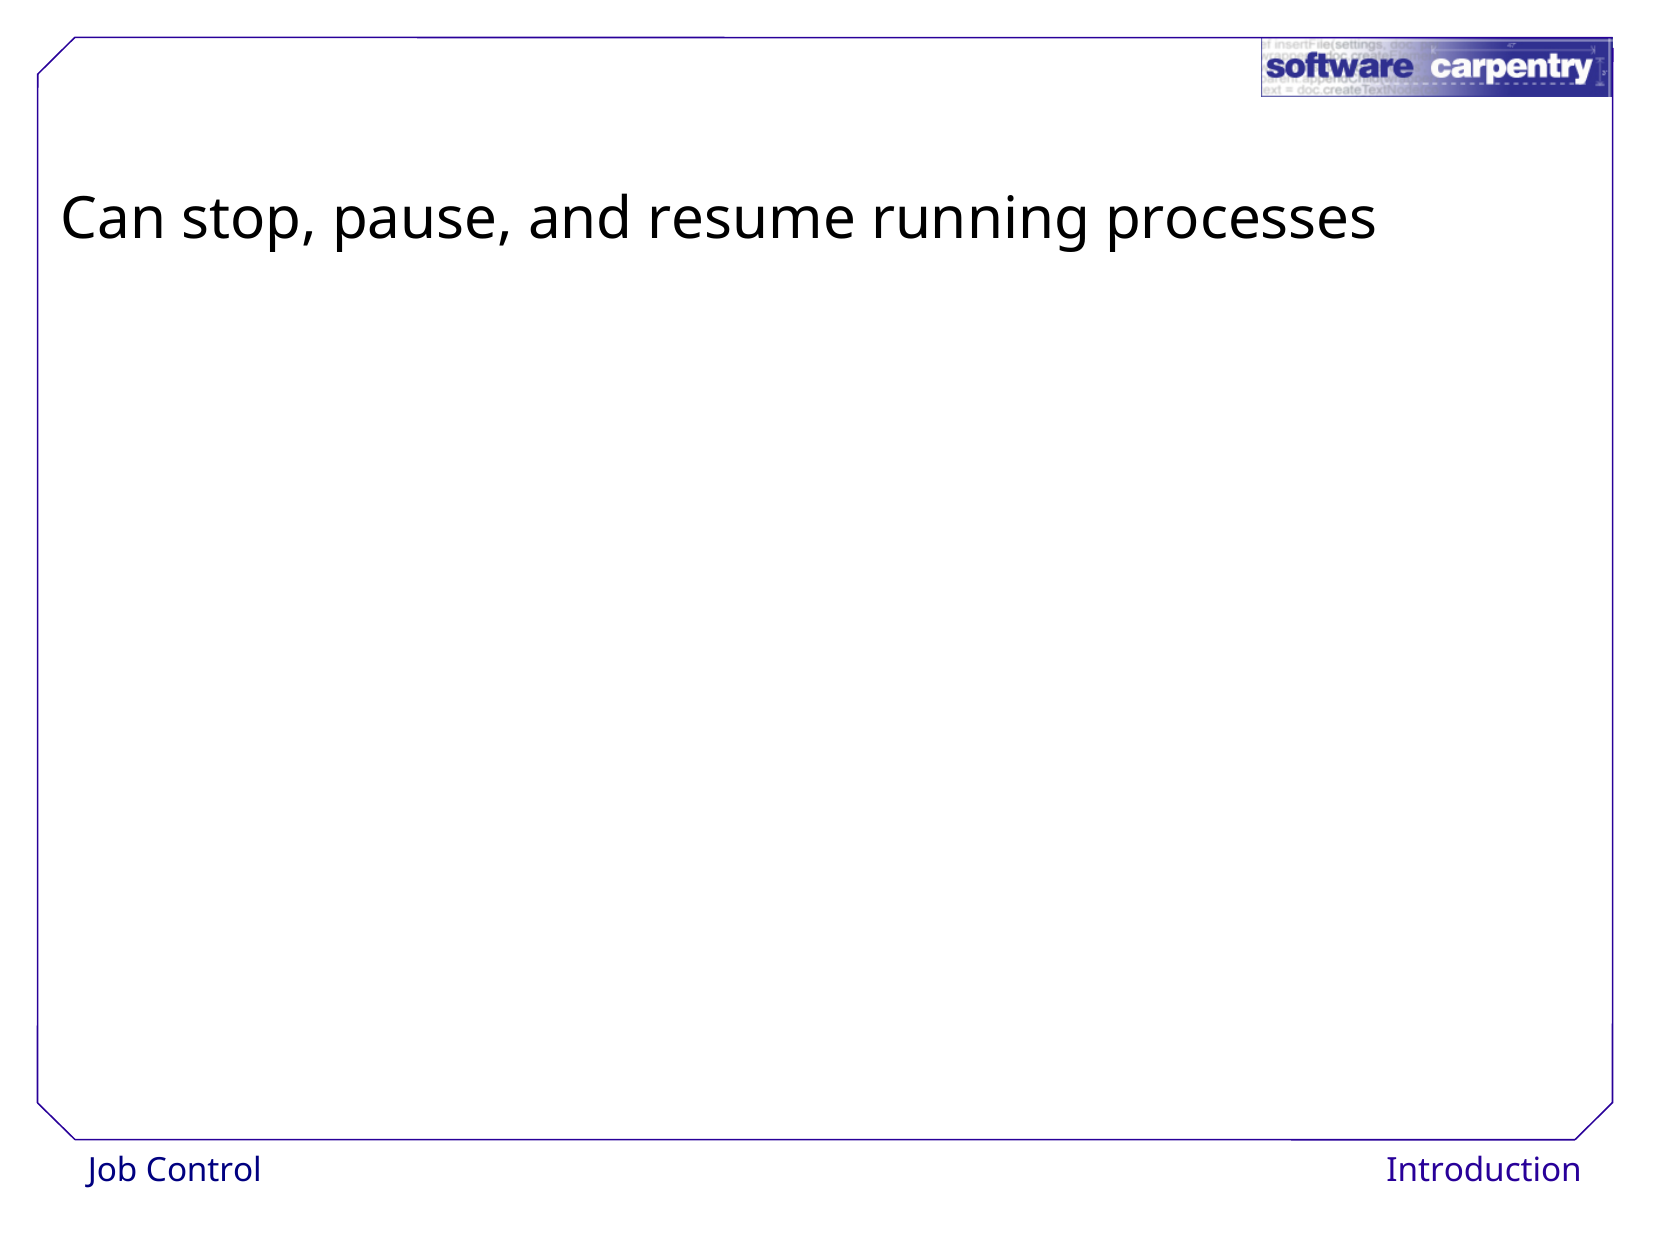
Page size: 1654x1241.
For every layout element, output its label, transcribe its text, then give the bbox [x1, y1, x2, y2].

text_box Can stop, pause, and resume running processes [45, 138, 1543, 259]
picture [1261, 39, 1613, 97]
